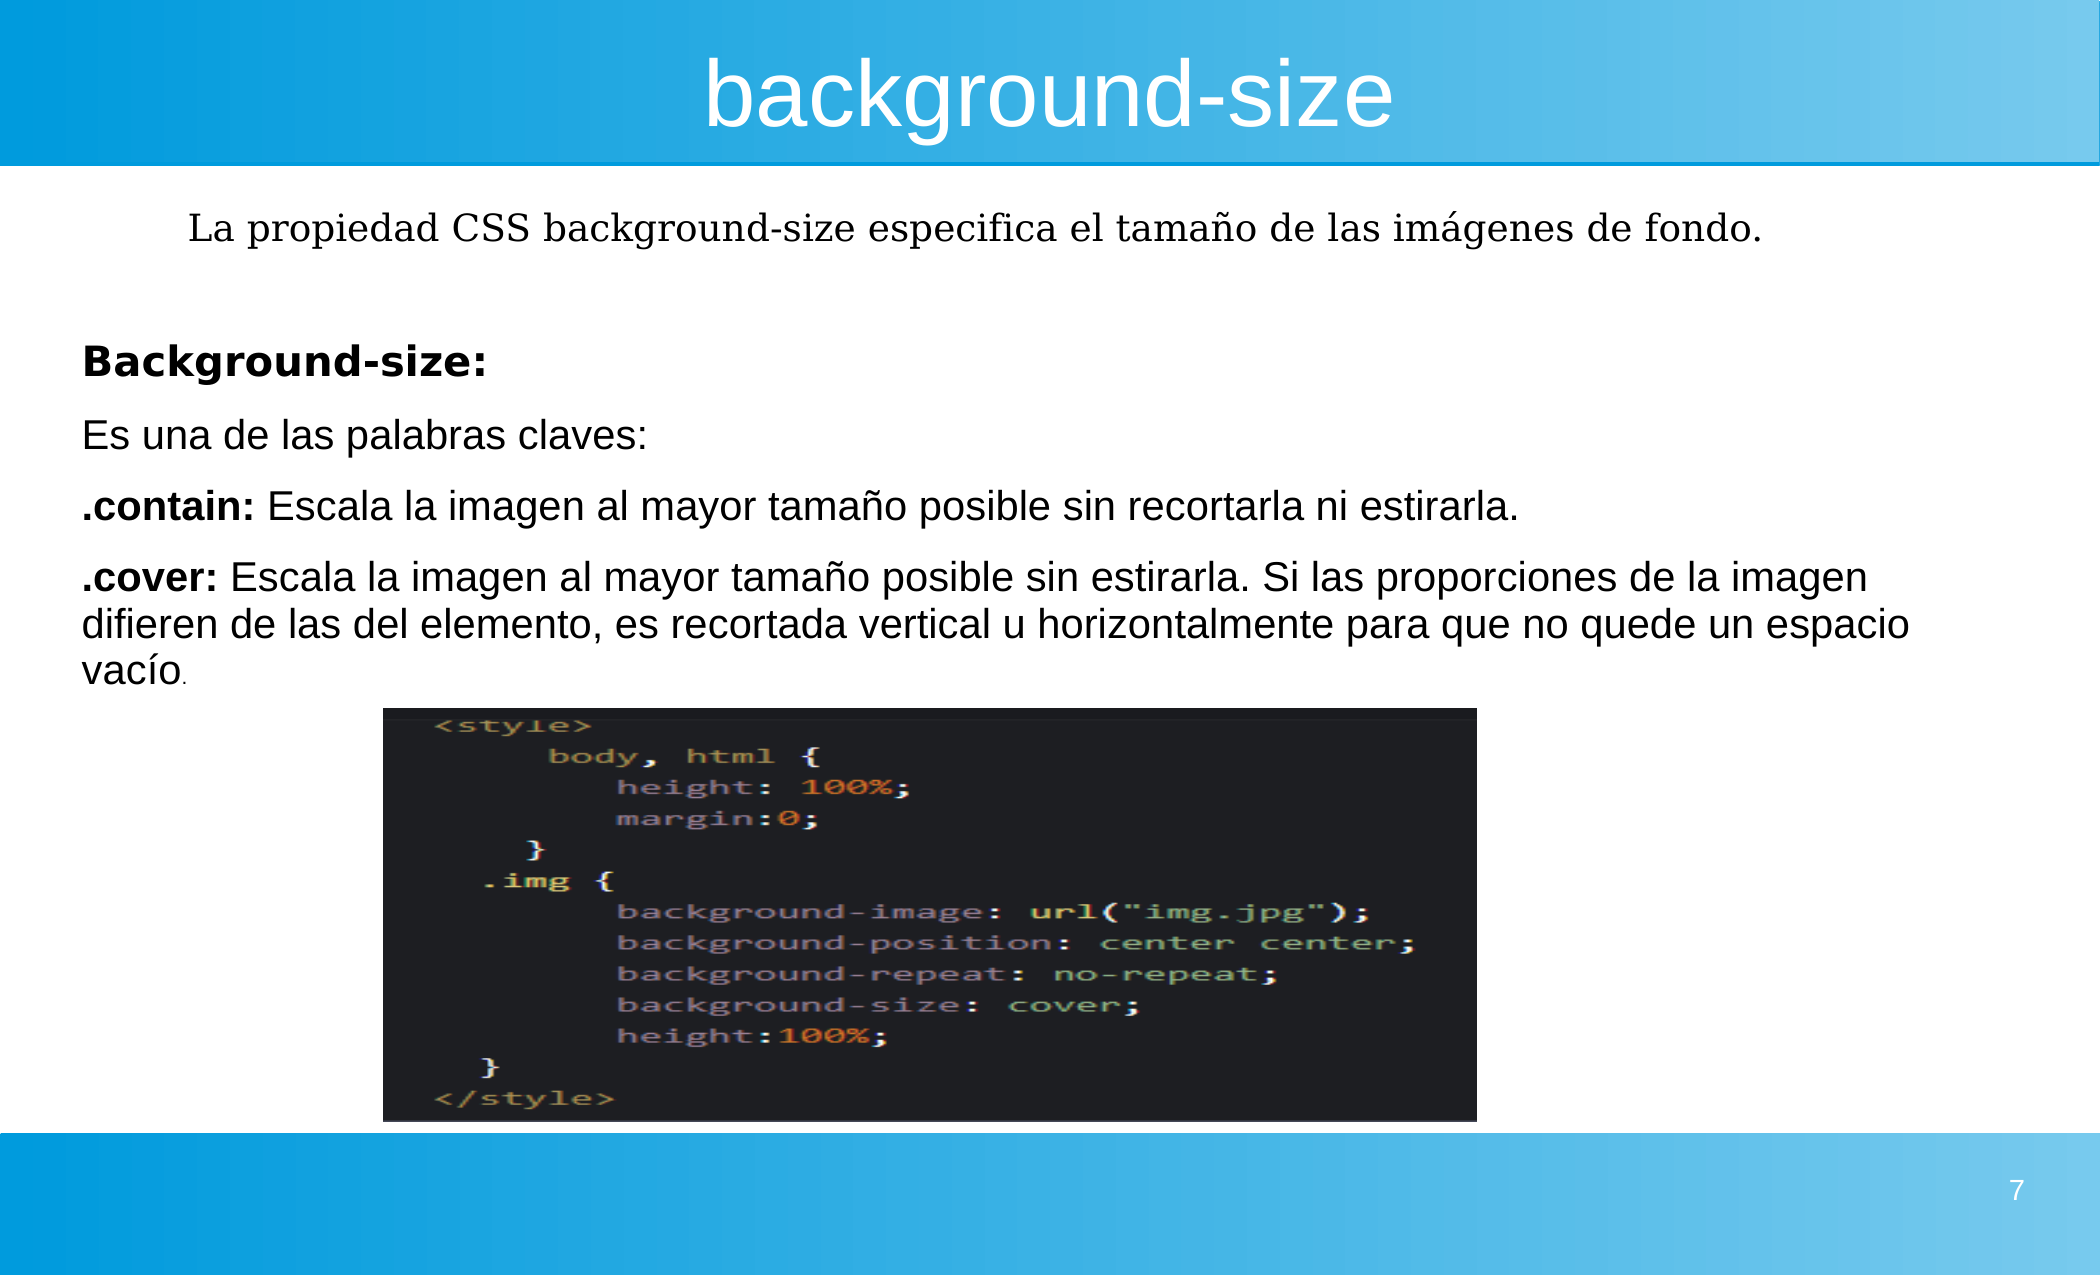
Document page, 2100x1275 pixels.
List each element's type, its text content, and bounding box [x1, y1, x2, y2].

text_box Background-size: Es una de las palabras claves: .contain: Escala la imagen al mayor tamaño posible sin recortarla ni estirarla. .cover: Escala la imagen al mayor tamaño posible sin estirarla. Si las proporciones de la imagen difieren de las del elemento, es recortada vertical u horizontalmente para que no quede un espacio vacío. [66, 330, 1949, 768]
title background-size [74, 40, 2025, 148]
picture [383, 708, 1477, 1123]
list La propiedad CSS background-size especifica el tamaño de las imágenes de fondo. [116, 206, 2067, 260]
